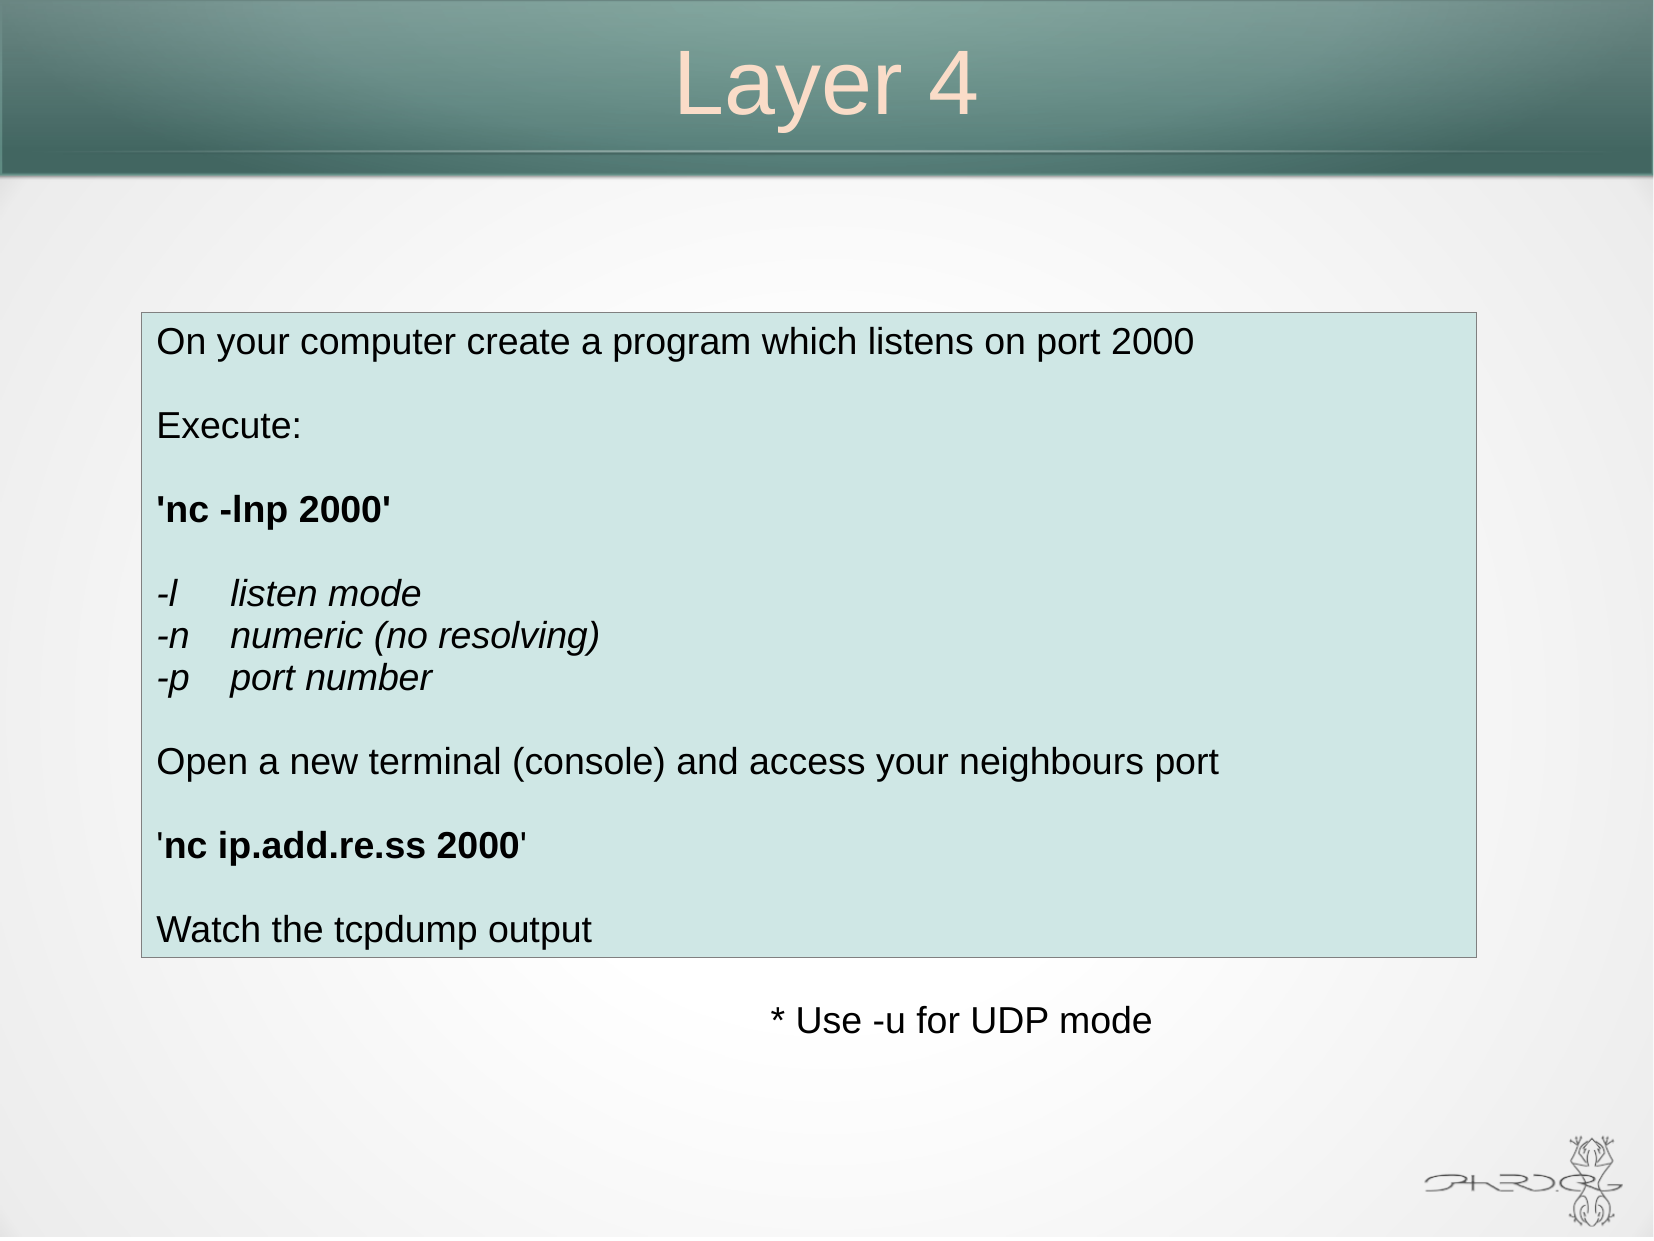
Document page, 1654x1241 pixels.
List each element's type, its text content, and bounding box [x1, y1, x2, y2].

text_box * Use -u for UDP mode [755, 992, 1241, 1049]
picture [0, 0, 1654, 1237]
text_box On your computer create a program which listens on port 2000 Execute: 'nc -lnp 2000' -l listen mode -n numeric (no resolving) -p port number Open a new terminal (console) and access your neighbours port 'nc ip.add.re.ss 2000' Watch the tcpdump output [141, 312, 1477, 958]
title [82, 11, 1571, 154]
